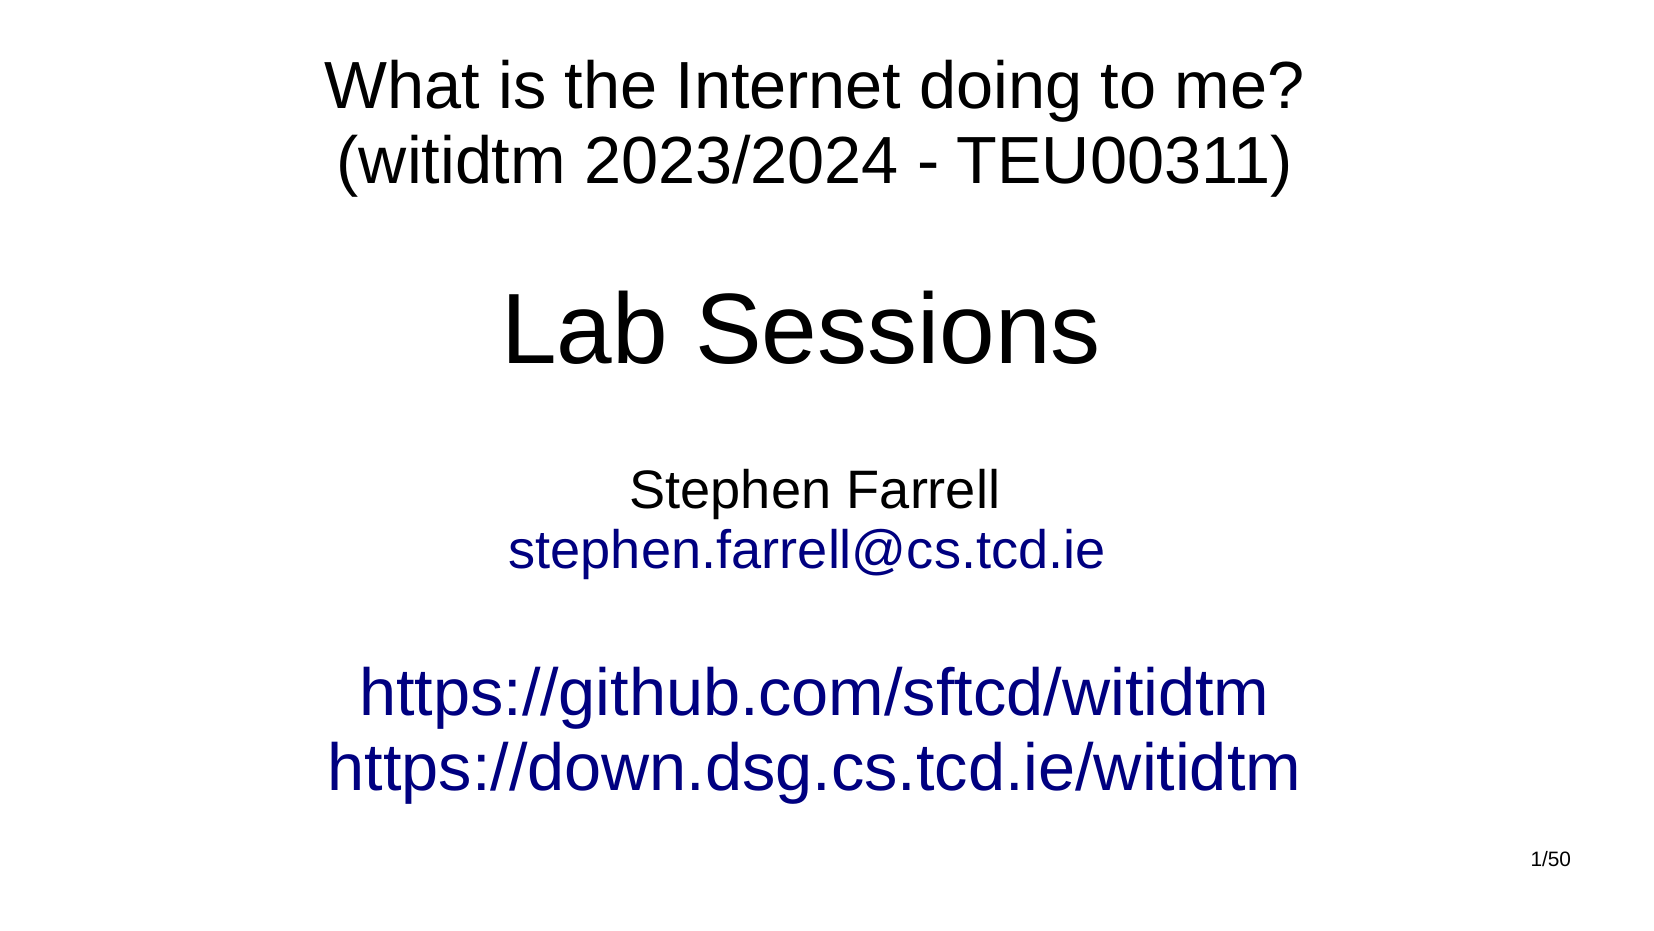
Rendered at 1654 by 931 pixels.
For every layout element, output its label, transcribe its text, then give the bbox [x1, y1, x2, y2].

subtitle What is the Internet doing to me? (witidtm 2023/2024 - TEU00311) Lab Sessions Stephen Farrell stephen.farrell@cs.tcd.ie https://github.com/sftcd/witidtm https://down.dsg.cs.tcd.ie/witidtm [70, 48, 1559, 922]
